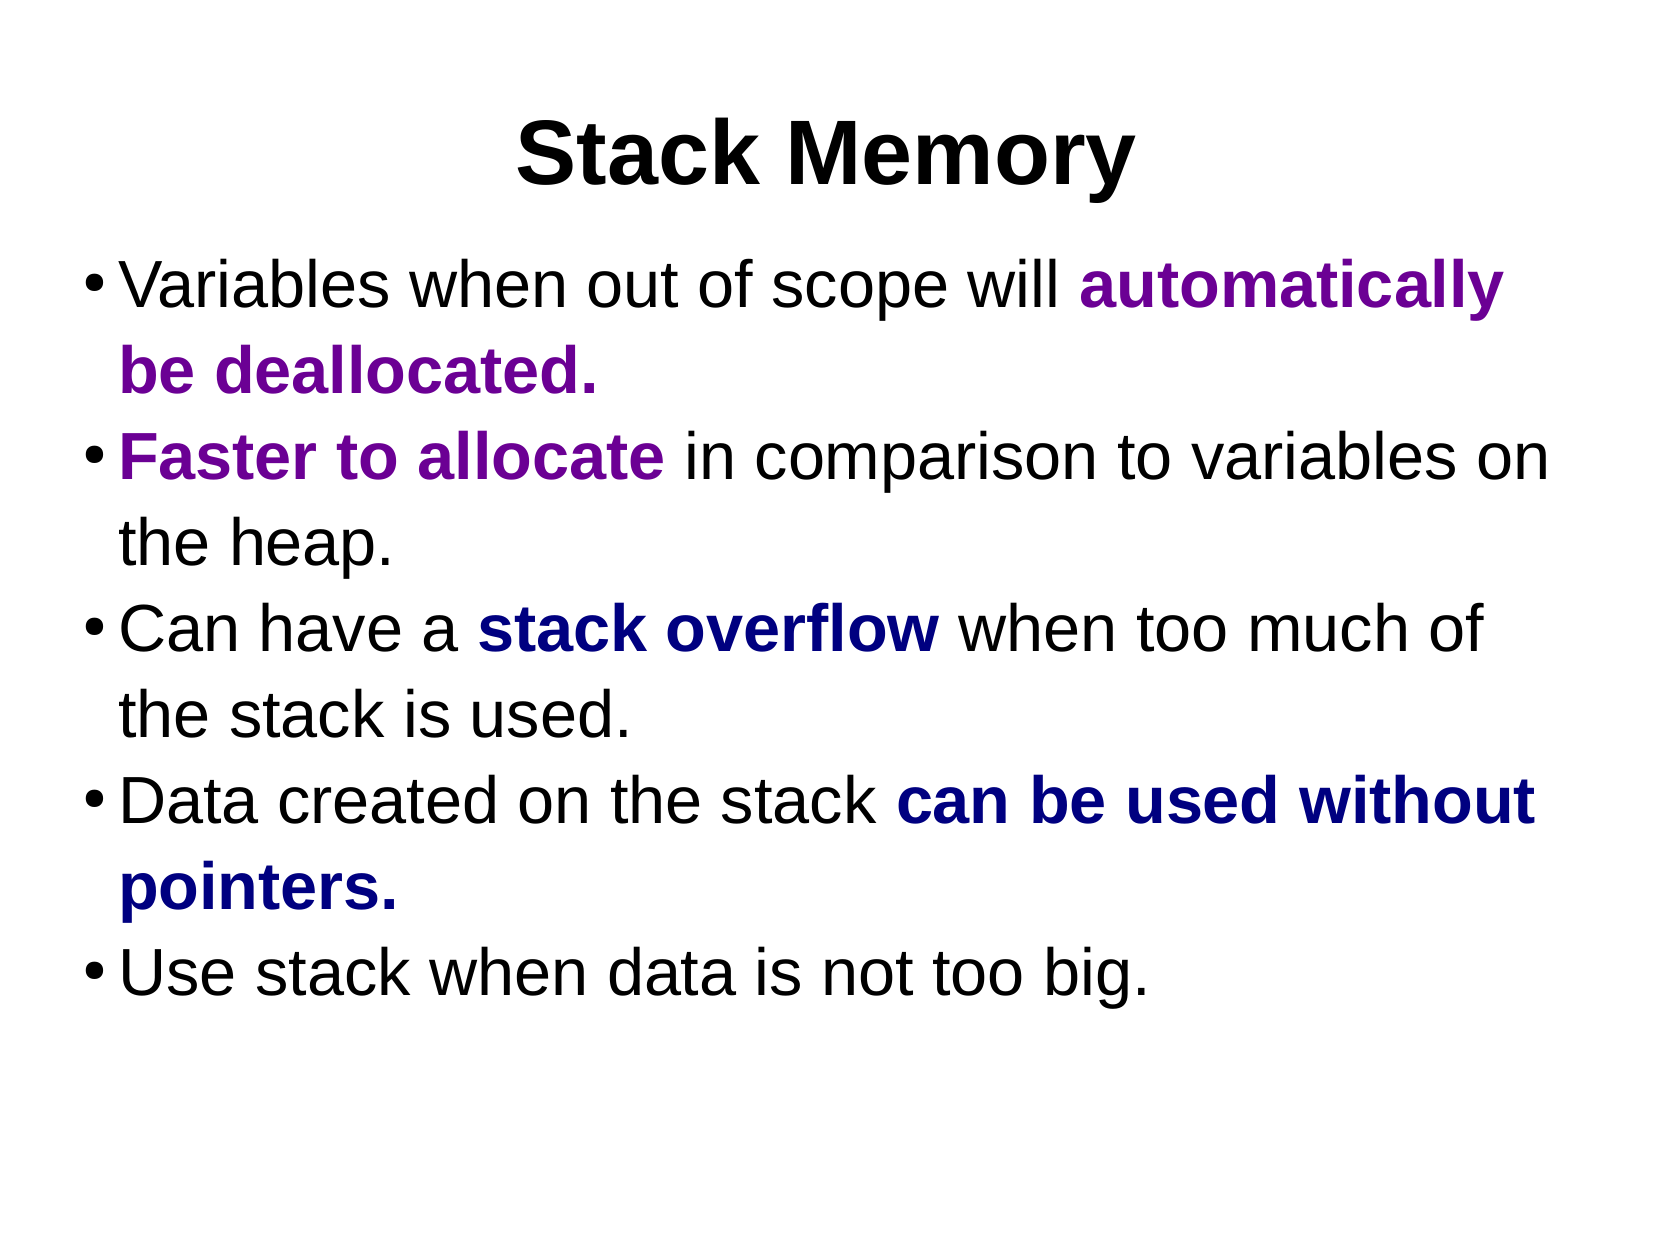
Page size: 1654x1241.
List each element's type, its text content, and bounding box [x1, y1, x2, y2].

title Stack Memory [82, 49, 1571, 236]
subtitle Variables when out of scope will automatically be deallocated. Faster to allocate in comparison to variables on the heap. Can have a stack overflow when too much of the stack is used. Data created on the stack can be used without pointers. Use stack when data is not too big. [82, 236, 1595, 1170]
